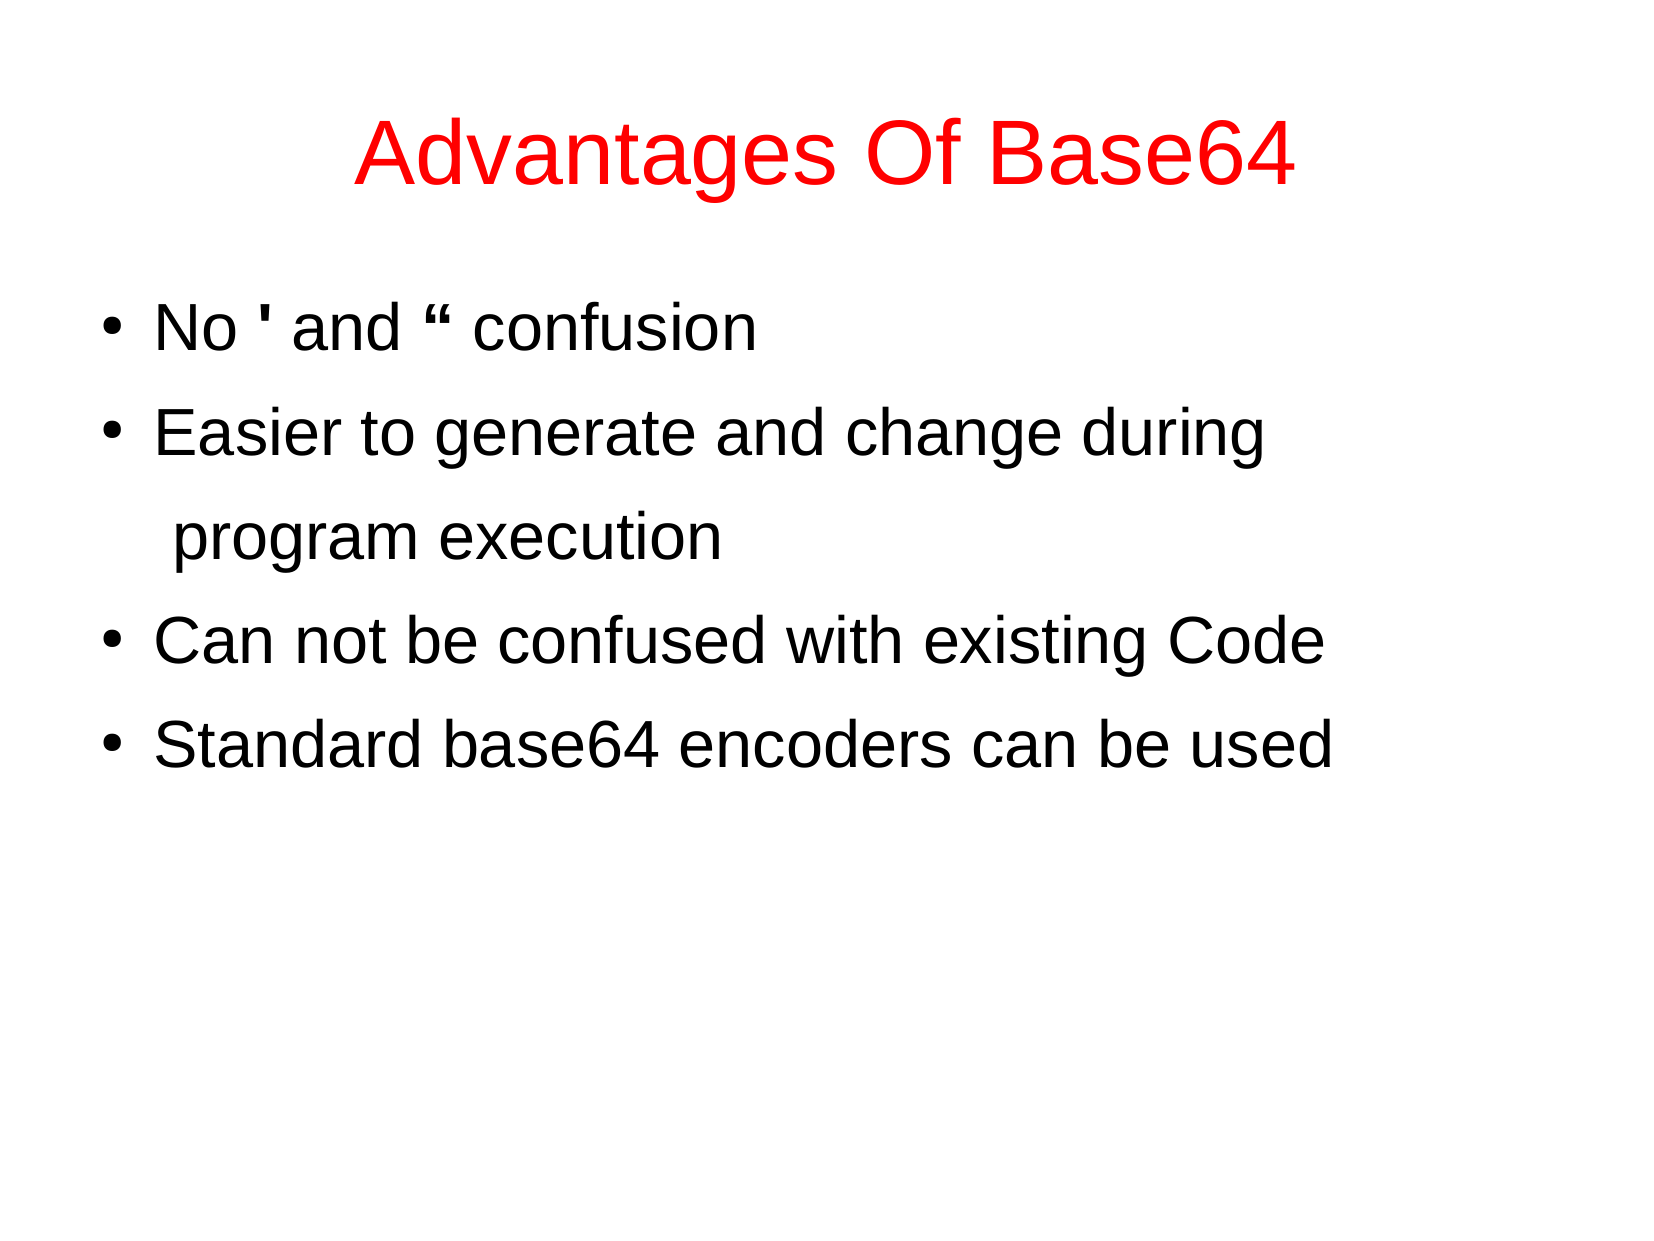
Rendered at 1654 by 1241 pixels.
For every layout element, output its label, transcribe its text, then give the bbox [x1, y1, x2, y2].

title Advantages Of Base64 [82, 49, 1571, 257]
list No ' and “ confusion Easier to generate and change during program execution Can not be confused with existing Code Standard base64 encoders can be used [82, 290, 1571, 1010]
